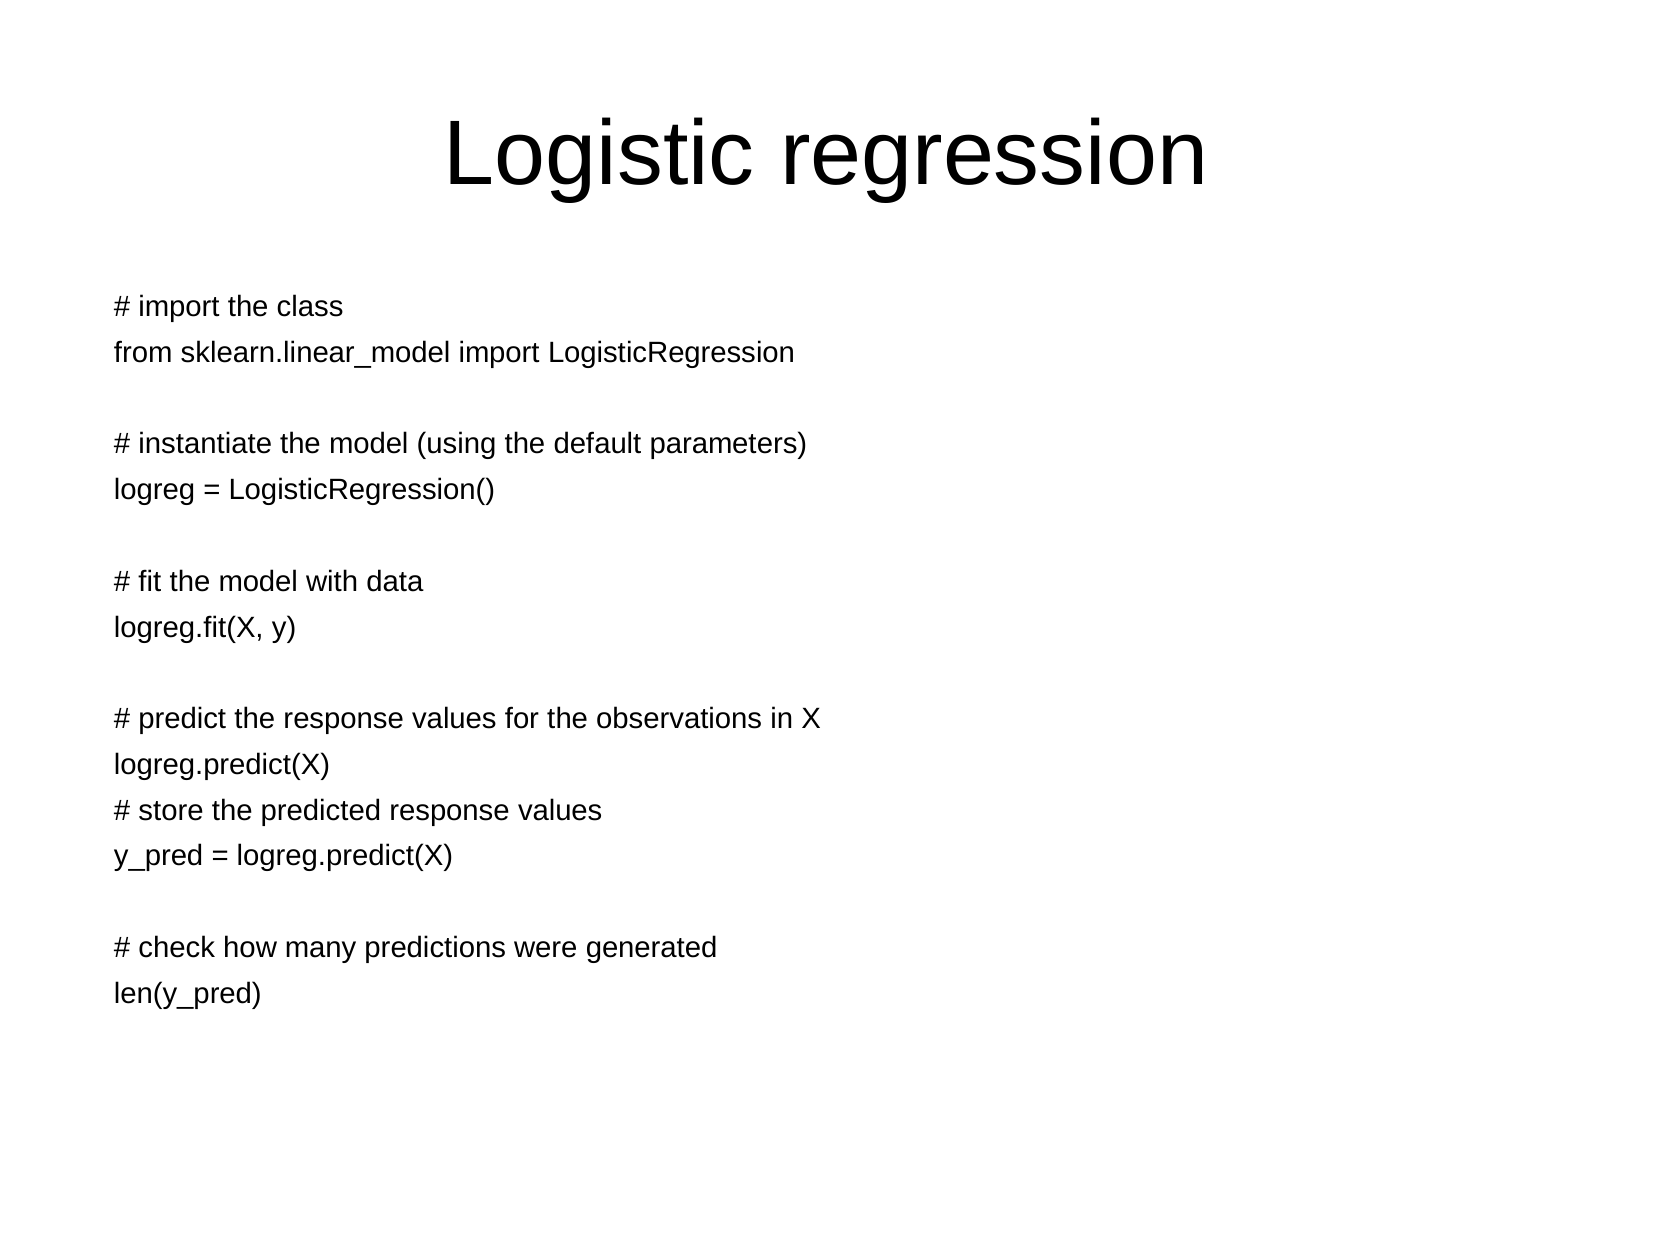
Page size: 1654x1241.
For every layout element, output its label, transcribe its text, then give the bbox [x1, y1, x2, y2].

title Logistic regression [82, 49, 1571, 257]
list # import the class from sklearn.linear_model import LogisticRegression # instantiate the model (using the default parameters) logreg = LogisticRegression() # fit the model with data logreg.fit(X, y) # predict the response values for the observations in X logreg.predict(X) # store the predicted response values y_pred = logreg.predict(X) # check how many predictions were generated len(y_pred) [82, 290, 1571, 1010]
